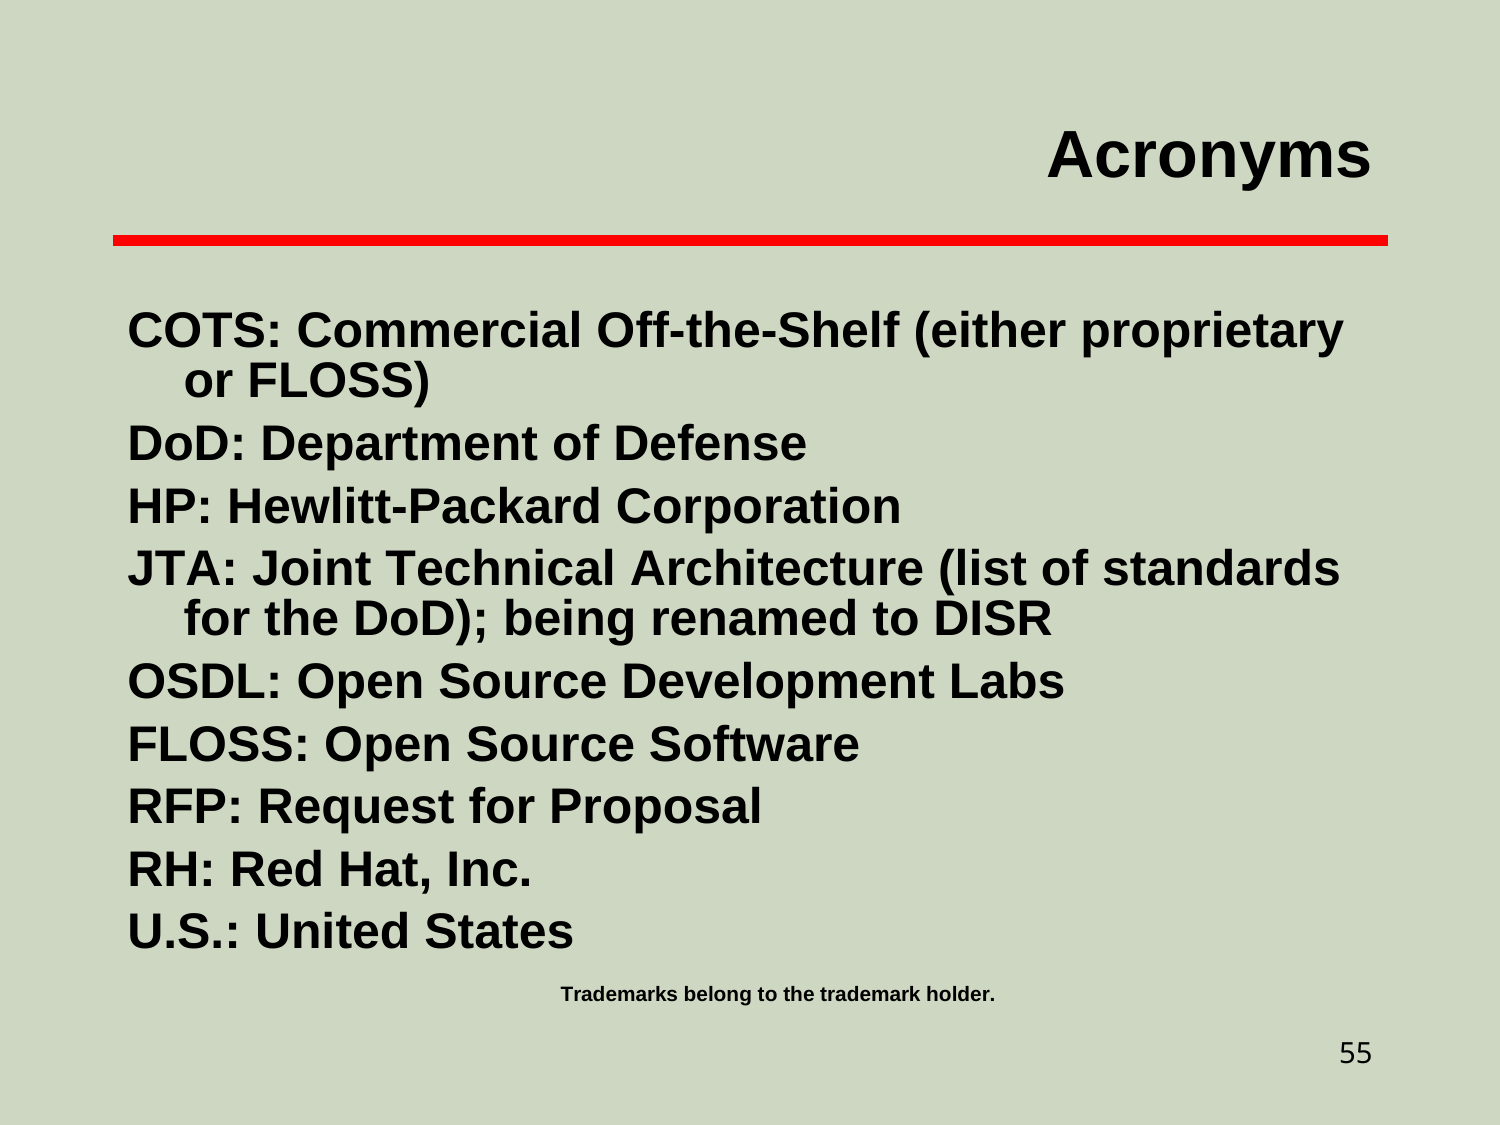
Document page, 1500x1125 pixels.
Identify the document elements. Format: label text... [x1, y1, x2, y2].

title Acronyms [337, 85, 1388, 224]
list COTS: Commercial Off-the-Shelf (either proprietary or FLOSS) DoD: Department of Defense HP: Hewlitt-Packard Corporation JTA: Joint Technical Architecture (list of standards for the DoD); being renamed to DISR OSDL: Open Source Development Labs FLOSS: Open Source Software RFP: Request for Proposal RH: Red Hat, Inc. U.S.: United States Trademarks belong to the trademark holder. [112, 299, 1388, 1020]
